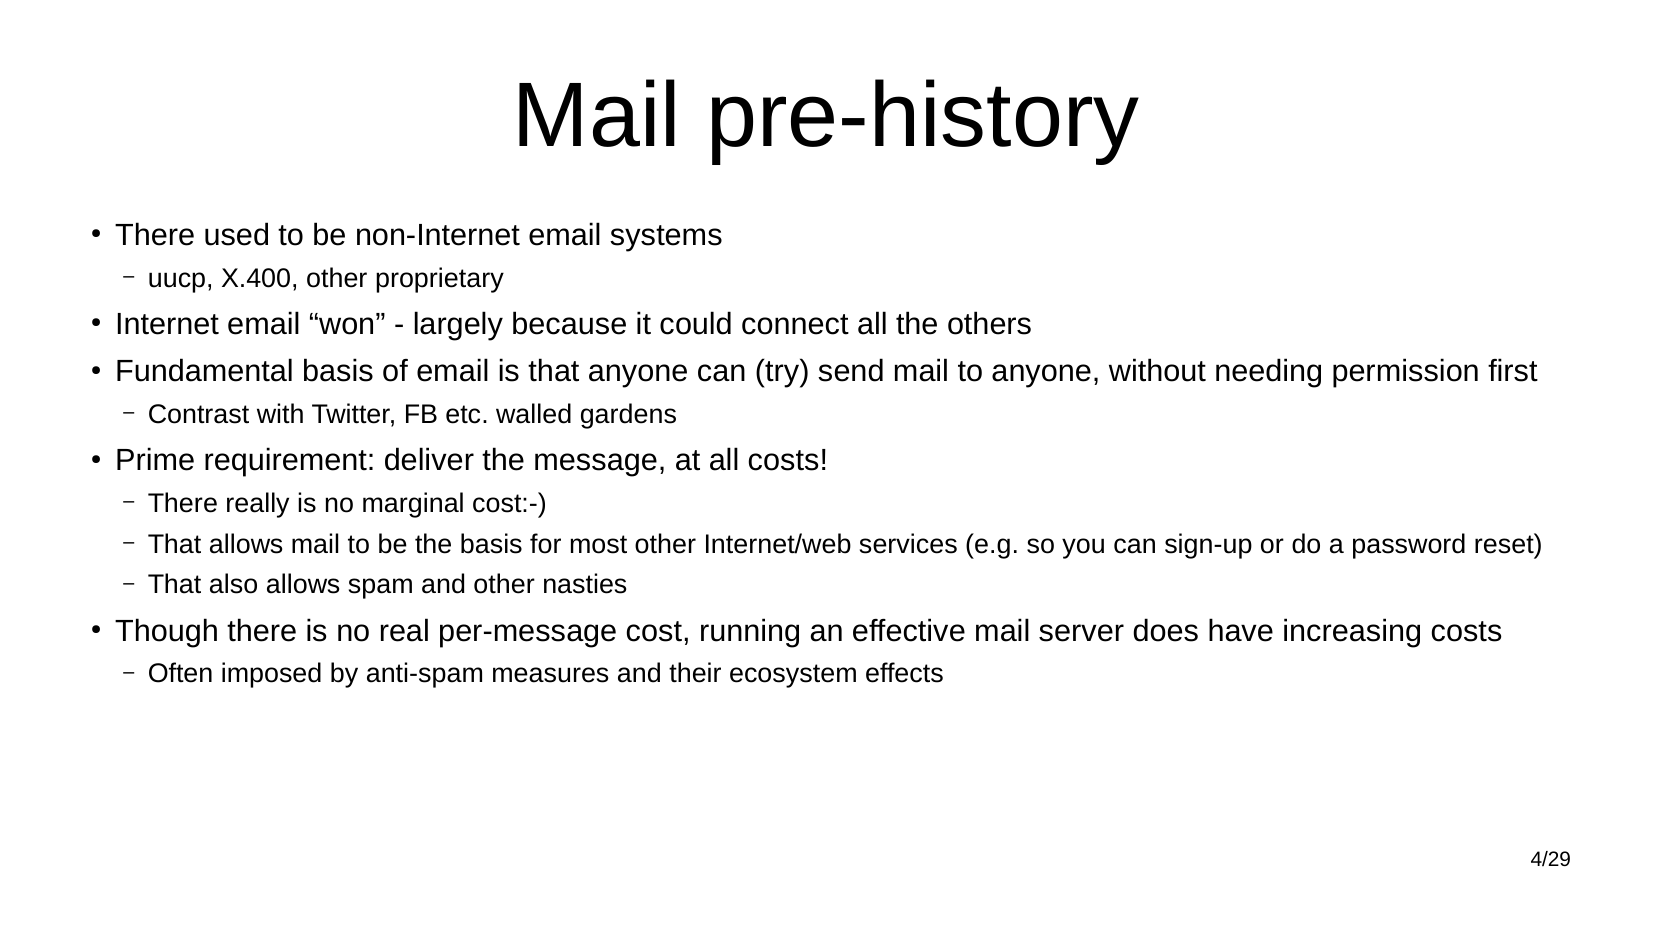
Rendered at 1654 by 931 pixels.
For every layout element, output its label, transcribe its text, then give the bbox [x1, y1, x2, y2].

list There used to be non-Internet email systems uucp, X.400, other proprietary Internet email “won” - largely because it could connect all the others Fundamental basis of email is that anyone can (try) send mail to anyone, without needing permission first Contrast with Twitter, FB etc. walled gardens Prime requirement: deliver the message, at all costs! There really is no marginal cost:-) That allows mail to be the basis for most other Internet/web services (e.g. so you can sign-up or do a password reset) That also allows spam and other nasties Though there is no real per-message cost, running an effective mail server does have increasing costs Often imposed by anti-spam measures and their ecosystem effects [82, 217, 1571, 758]
title Mail pre-history [82, 37, 1571, 193]
